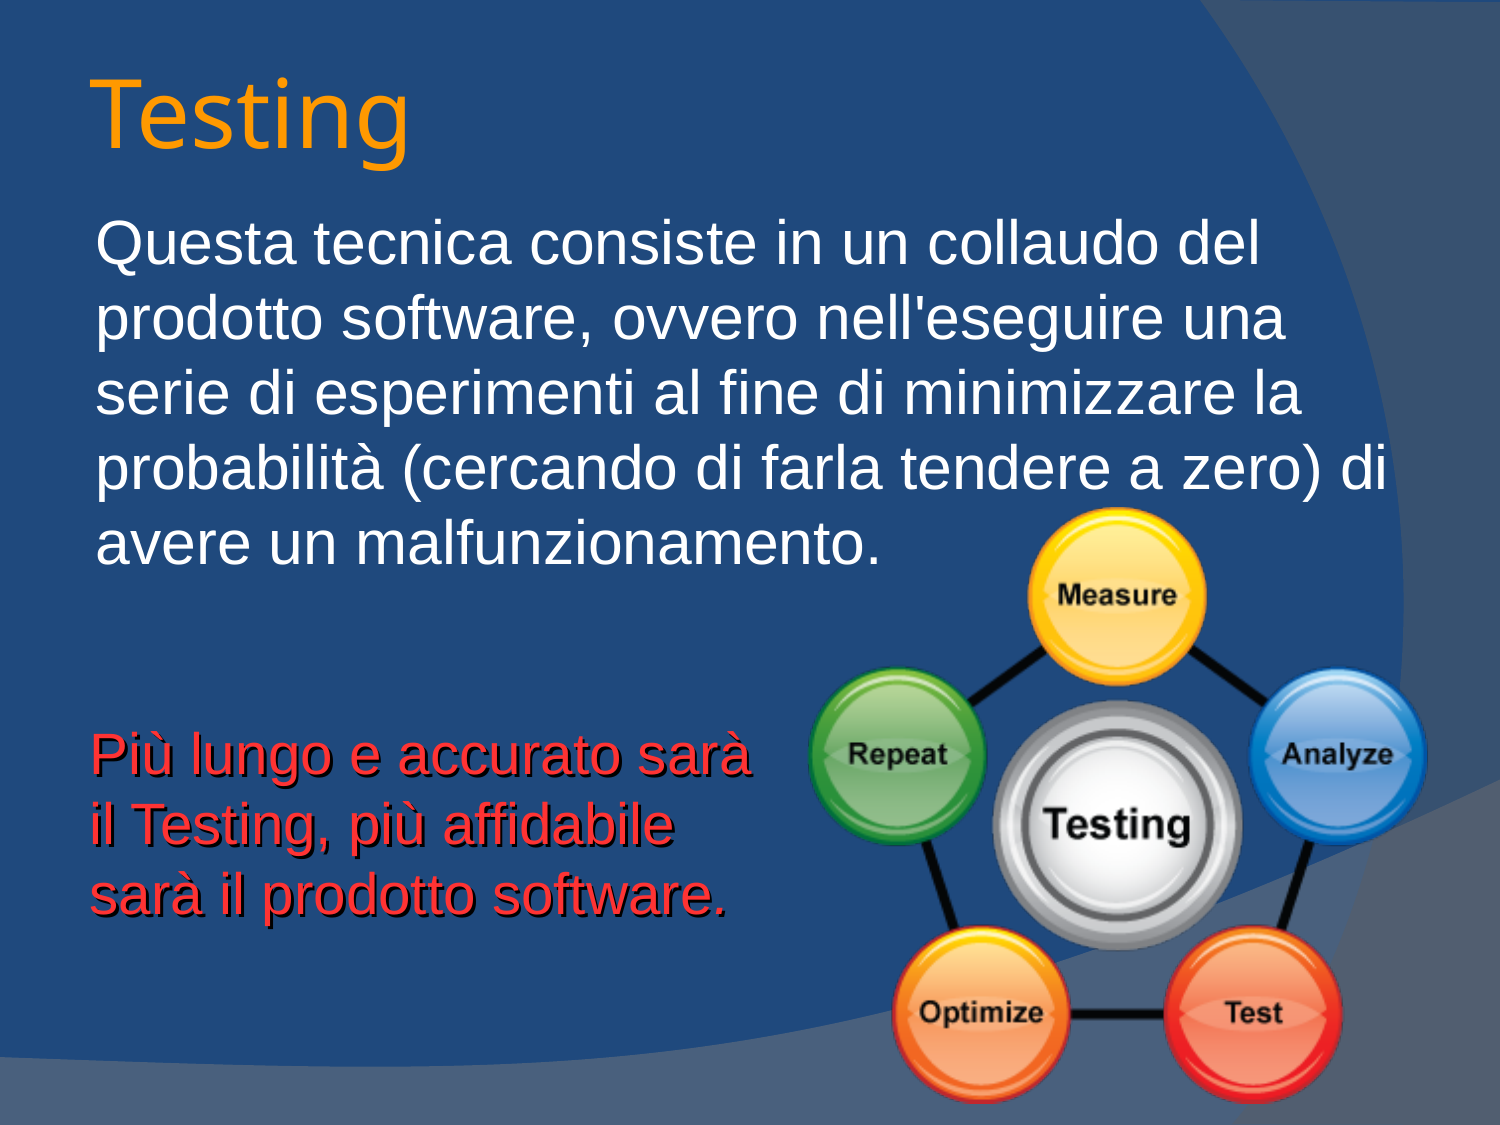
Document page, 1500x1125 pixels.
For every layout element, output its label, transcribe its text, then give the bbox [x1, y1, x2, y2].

list Questa tecnica consiste in un collaudo del prodotto software, ovvero nell'eseguire una serie di esperimenti al fine di minimizzare la probabilità (cercando di farla tendere a zero) di avere un malfunzionamento. [75, 195, 1430, 643]
picture [807, 507, 1430, 1104]
text_box Più lungo e accurato sarà il Testing, più affidabile sarà il prodotto software. [75, 708, 772, 979]
title Testing [75, 45, 1300, 195]
